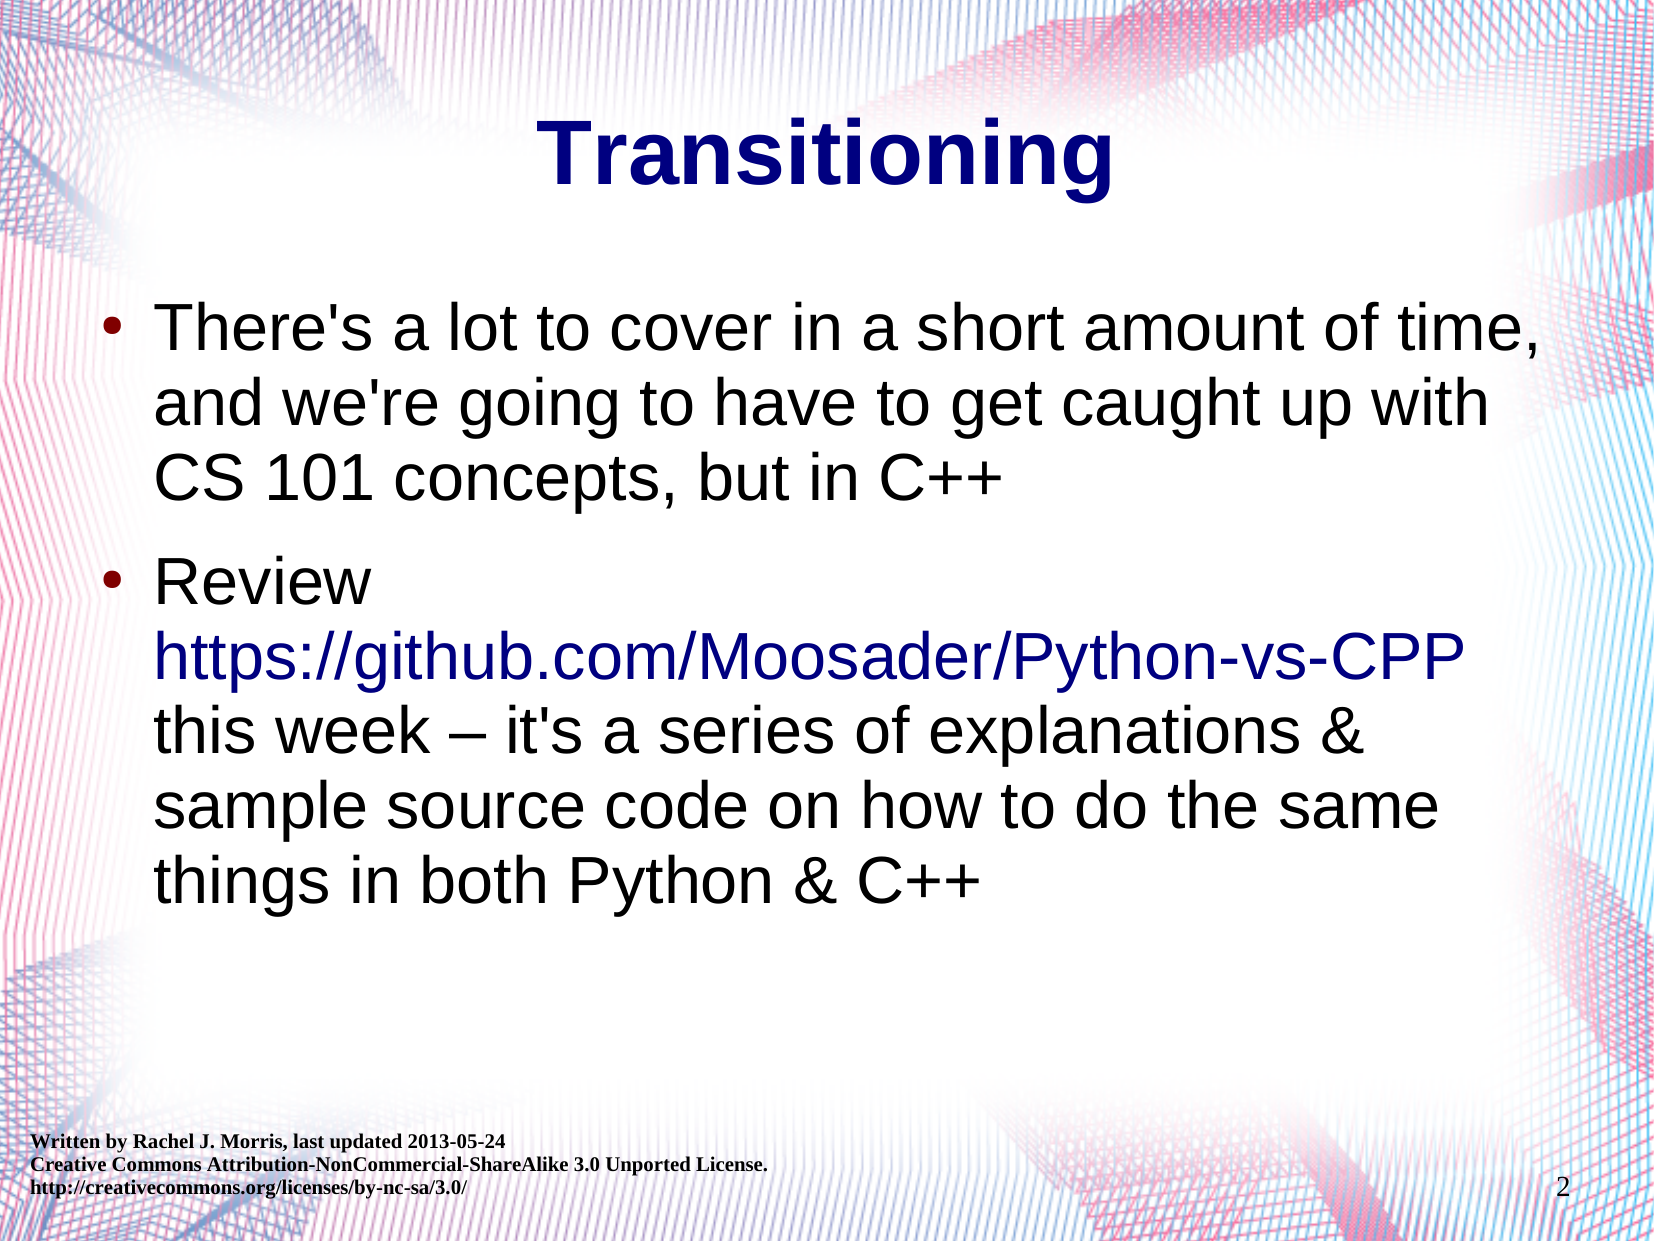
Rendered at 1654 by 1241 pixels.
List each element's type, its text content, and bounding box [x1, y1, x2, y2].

list There's a lot to cover in a short amount of time, and we're going to have to get caught up with CS 101 concepts, but in C++ Review https://github.com/Moosader/Python-vs-CPP this week – it's a series of explanations & sample source code on how to do the same things in both Python & C++ [82, 290, 1571, 1010]
title Transitioning [82, 49, 1571, 257]
picture [0, 0, 1654, 1241]
